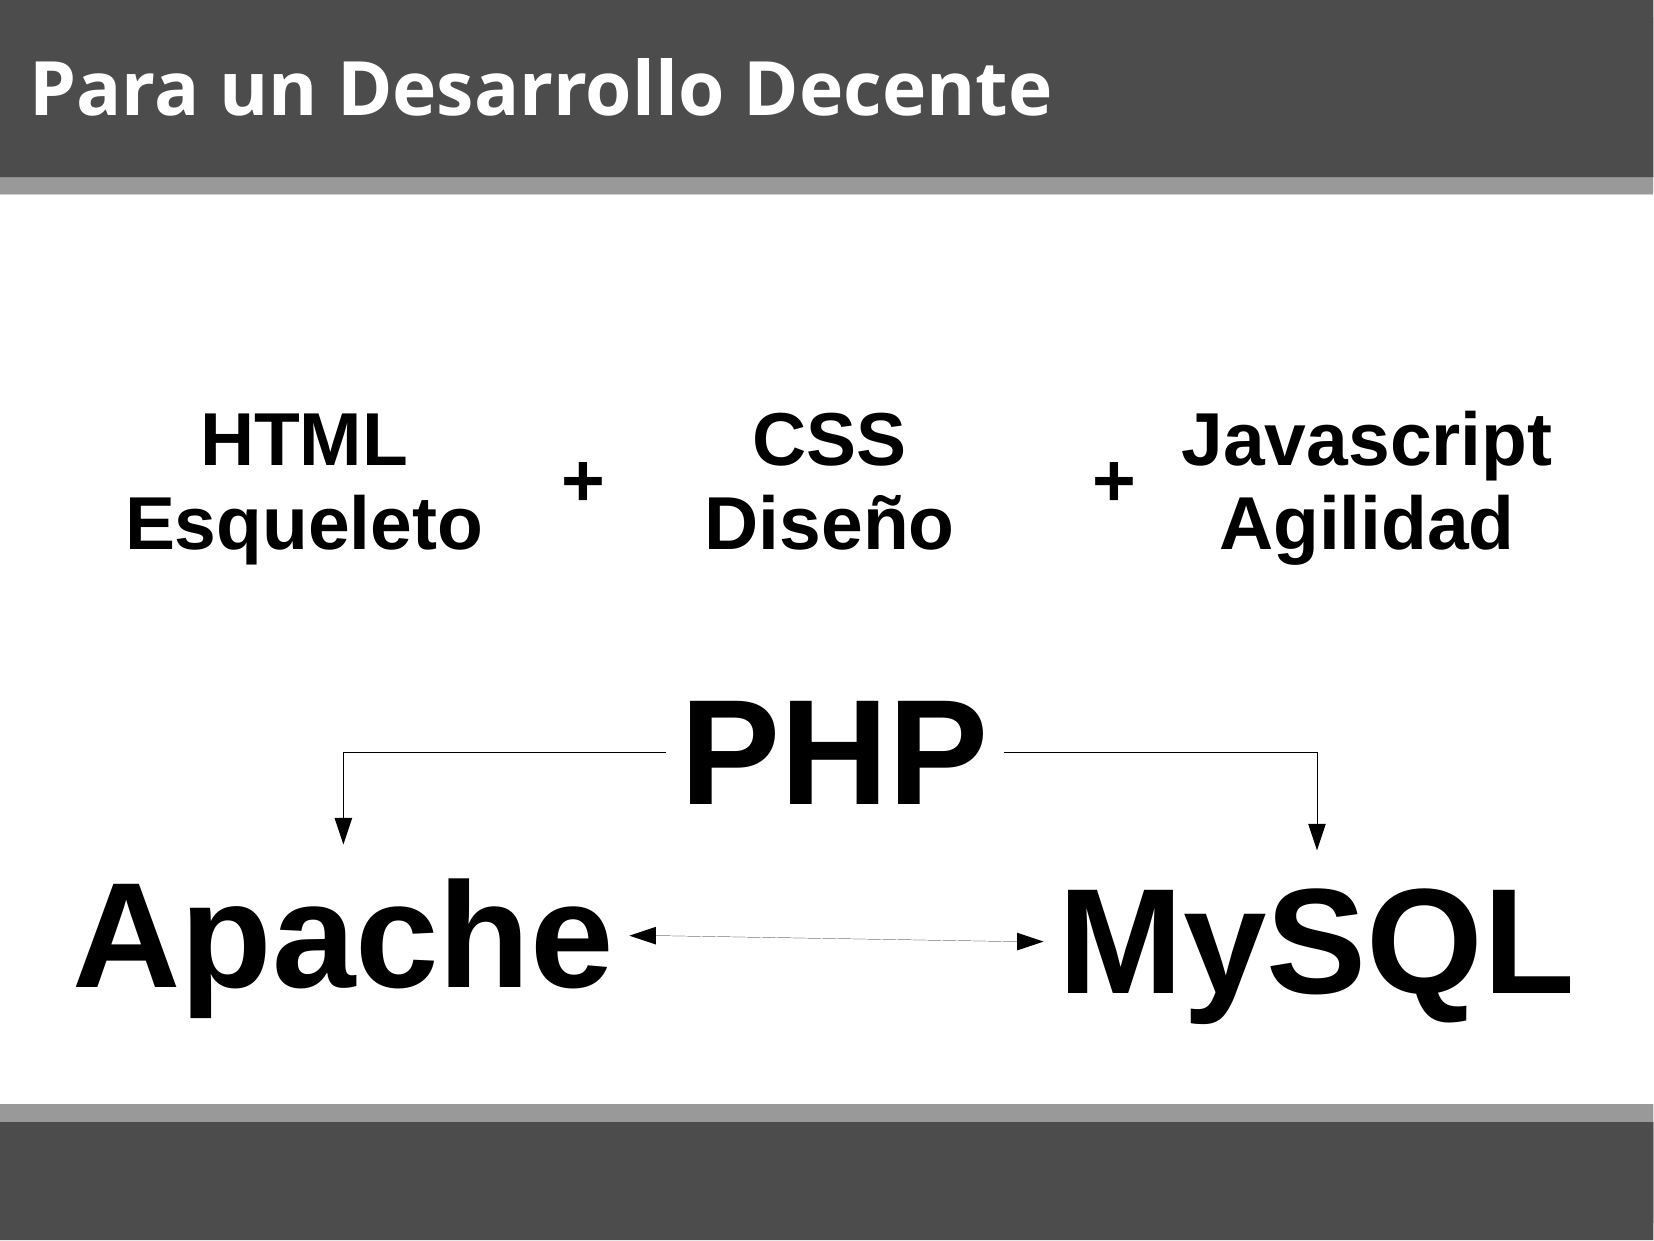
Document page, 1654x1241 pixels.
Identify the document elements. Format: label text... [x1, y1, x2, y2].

text_box + [546, 431, 621, 530]
text_box Javascript Agilidad [1145, 389, 1589, 573]
text_box HTML Esqueleto [82, 389, 526, 573]
text_box PHP [665, 661, 1004, 844]
title Para un Desarrollo Decente [29, 8, 1654, 166]
text_box Apache [57, 844, 630, 1027]
text_box + [1078, 431, 1152, 530]
text_box MySQL [1043, 850, 1591, 1033]
text_box CSS Diseño [608, 389, 1052, 573]
